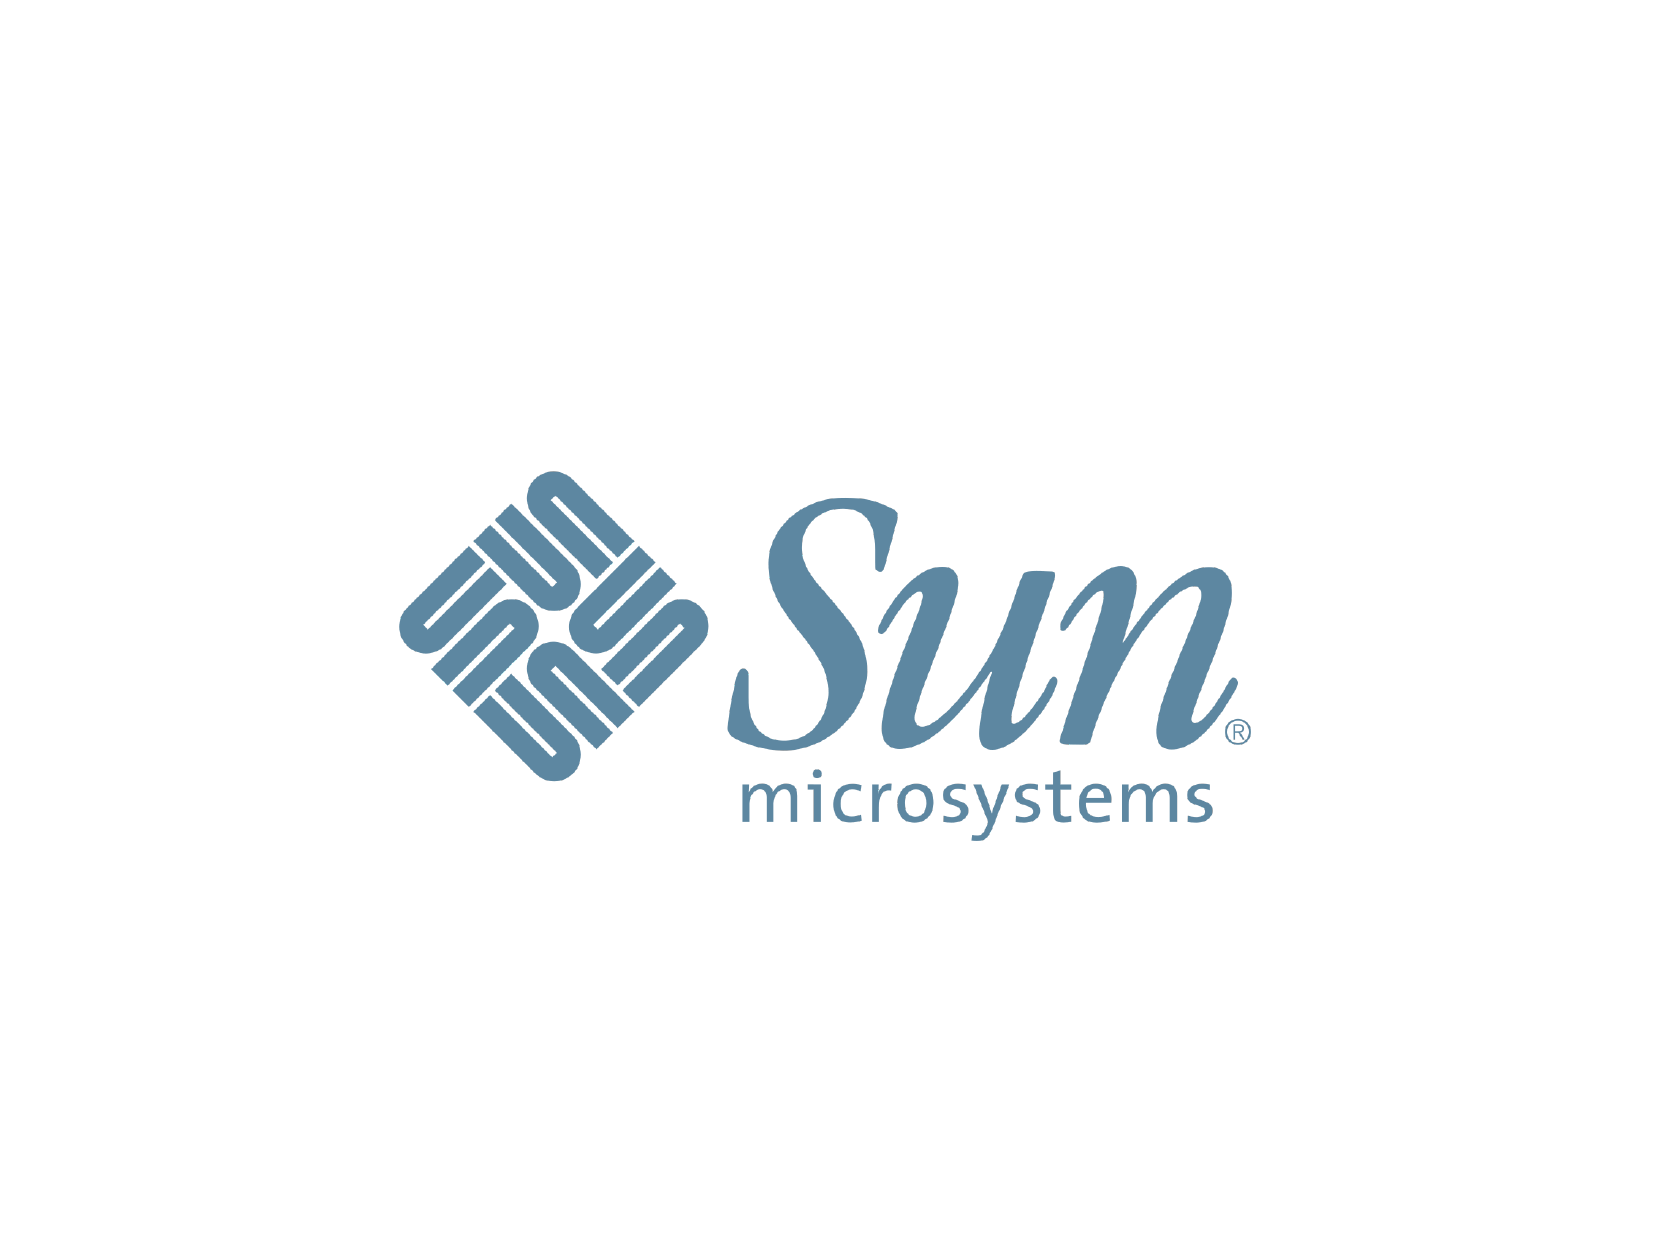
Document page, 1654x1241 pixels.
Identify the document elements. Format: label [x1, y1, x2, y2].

picture [387, 466, 1264, 846]
